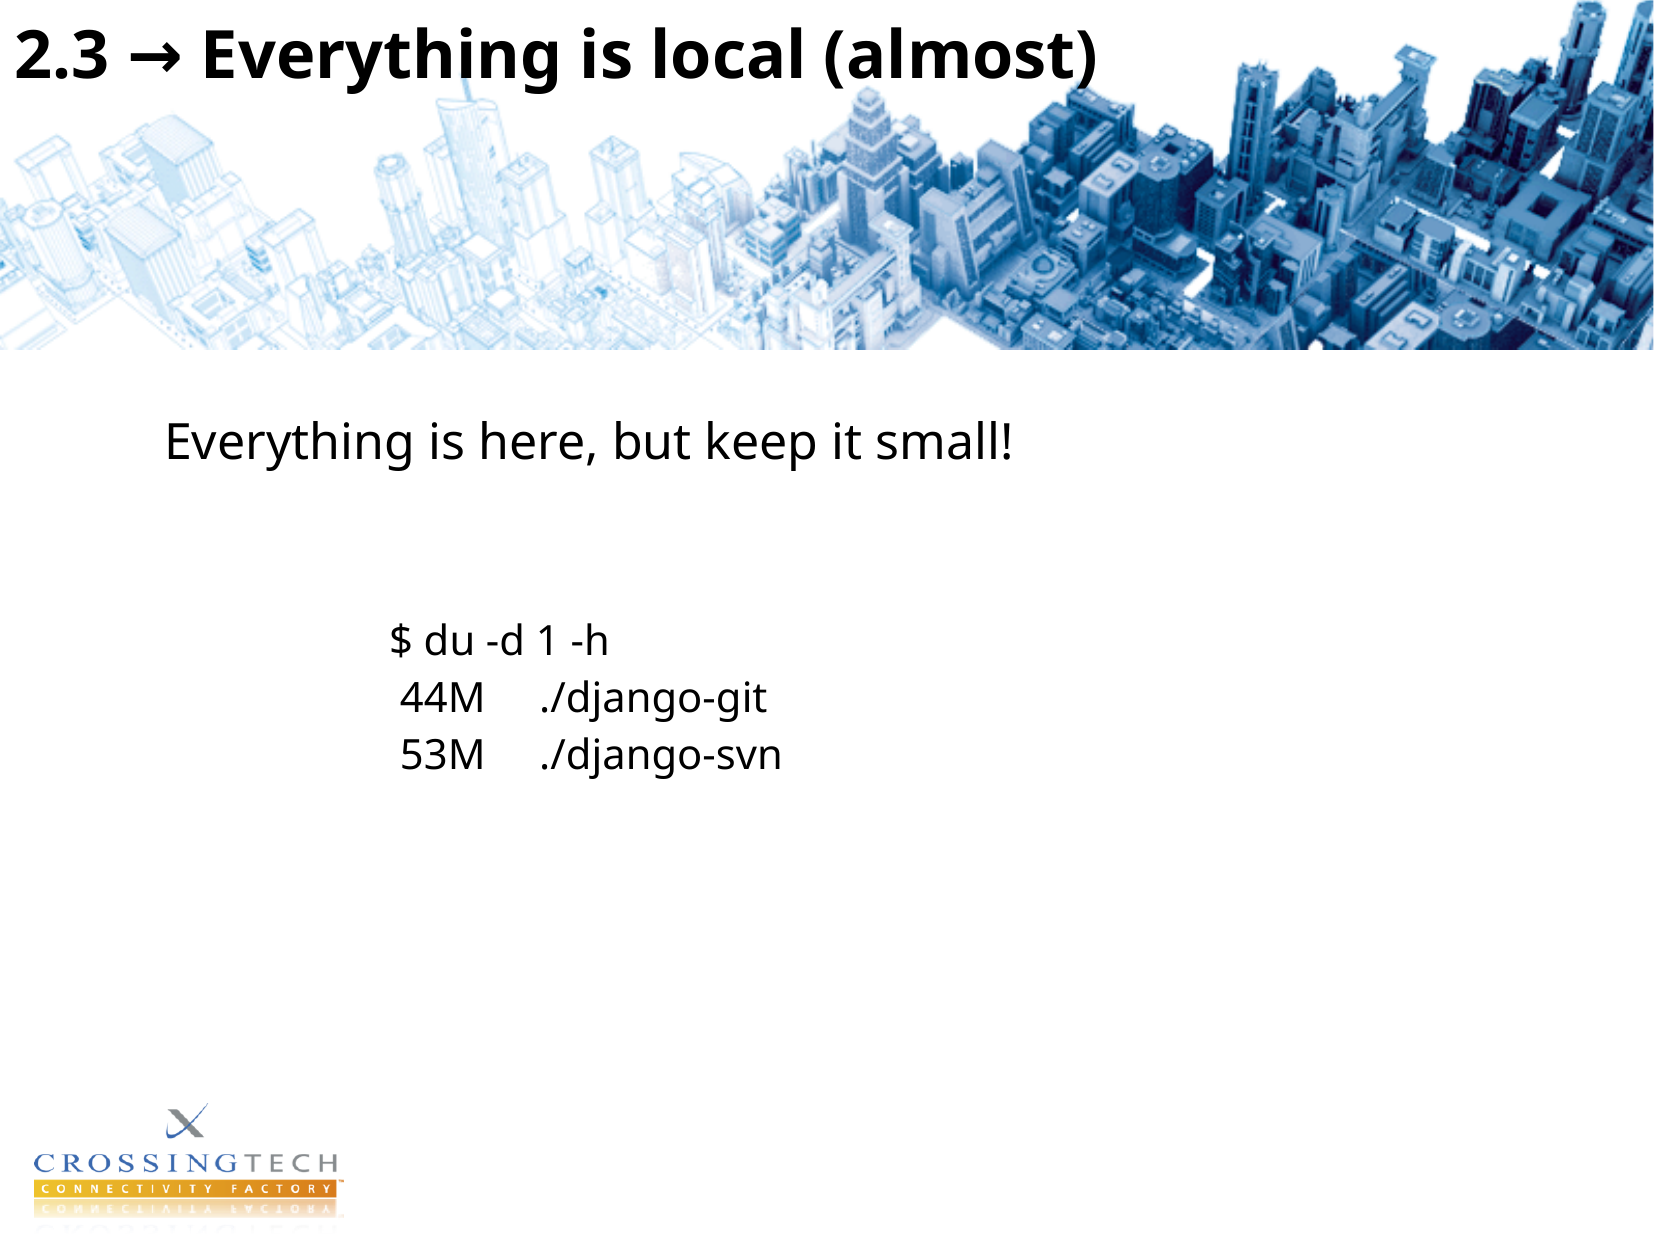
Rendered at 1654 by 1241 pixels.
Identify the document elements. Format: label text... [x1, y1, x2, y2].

text_box Everything is here, but keep it small! $ du -d 1 -h 44M ./django-git 53M ./django-svn [149, 398, 1324, 734]
picture [0, 0, 1654, 350]
text_box 2.3 → Everything is local (almost) [0, 0, 1395, 93]
picture [34, 1103, 344, 1237]
